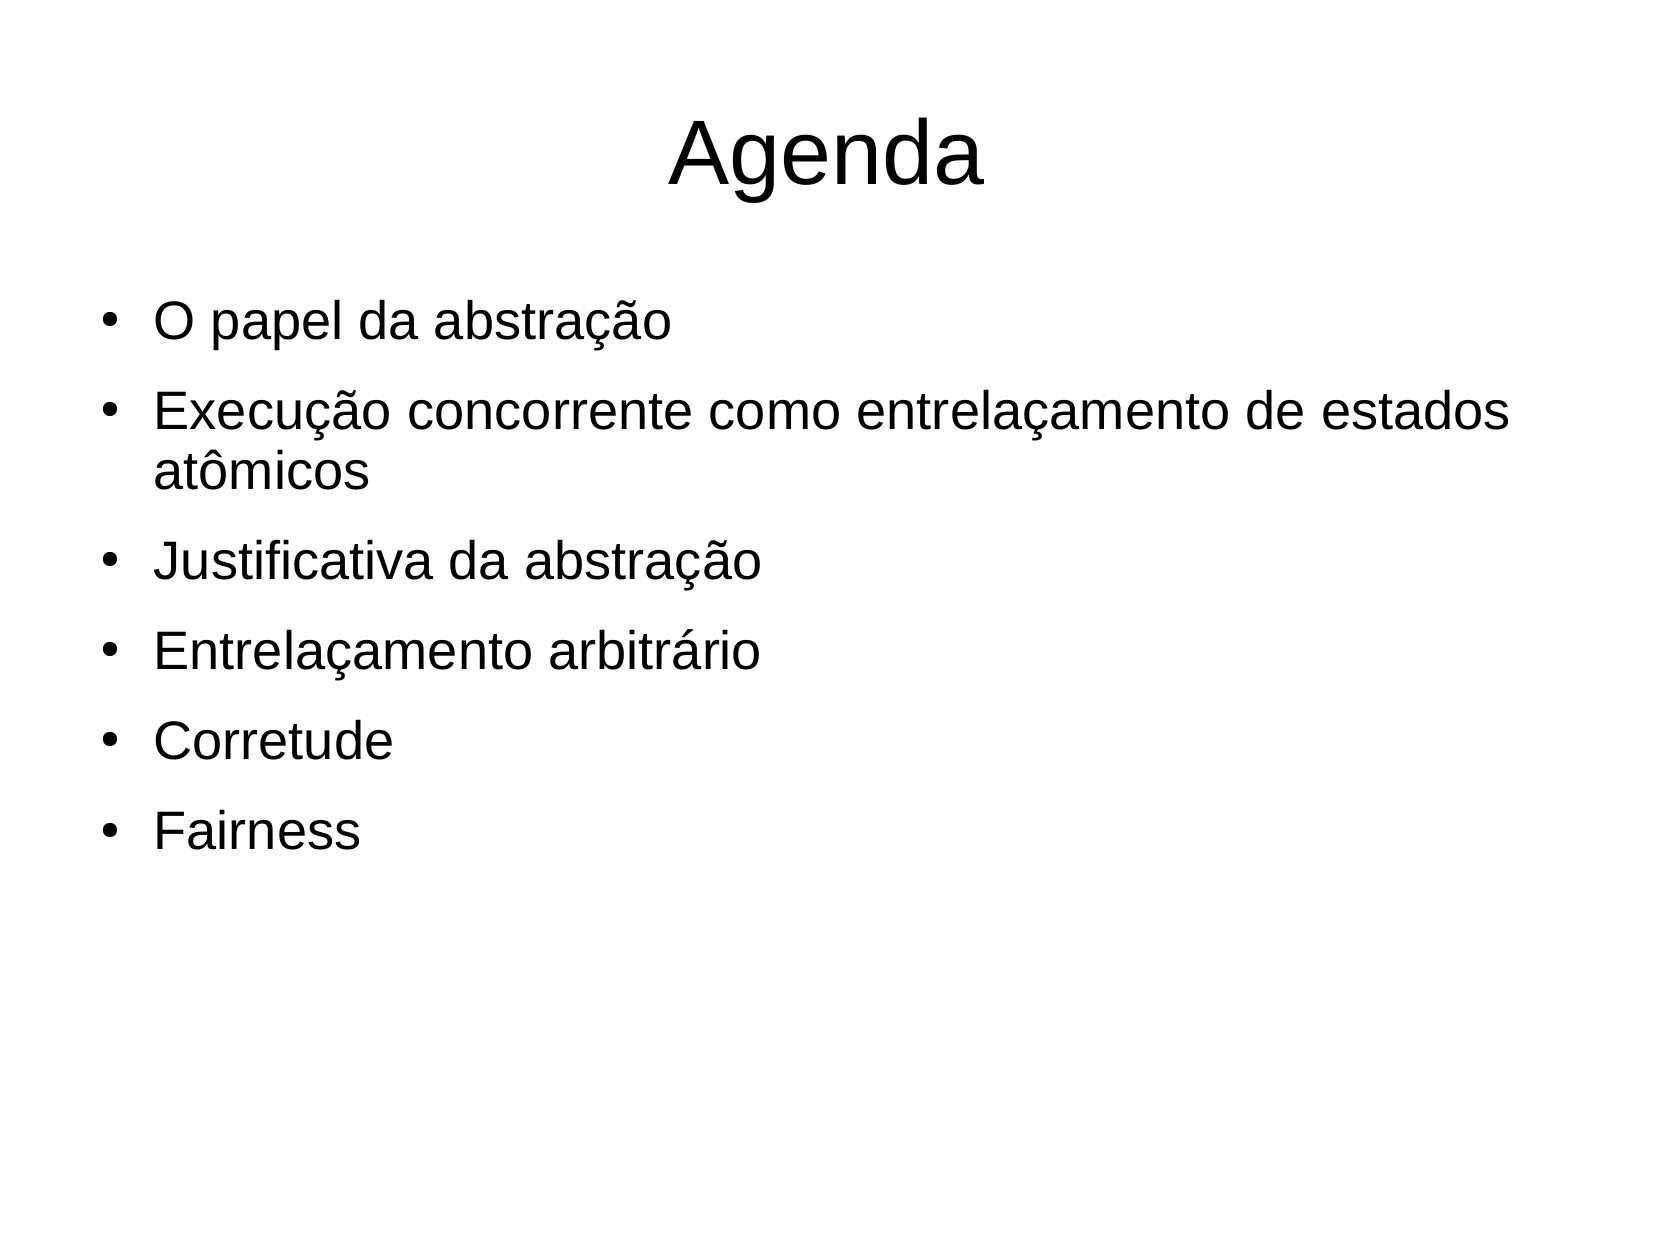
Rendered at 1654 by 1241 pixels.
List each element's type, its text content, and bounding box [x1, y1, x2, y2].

title Agenda [82, 49, 1571, 257]
list O papel da abstração Execução concorrente como entrelaçamento de estados atômicos Justificativa da abstração Entrelaçamento arbitrário Corretude Fairness [82, 290, 1538, 1010]
